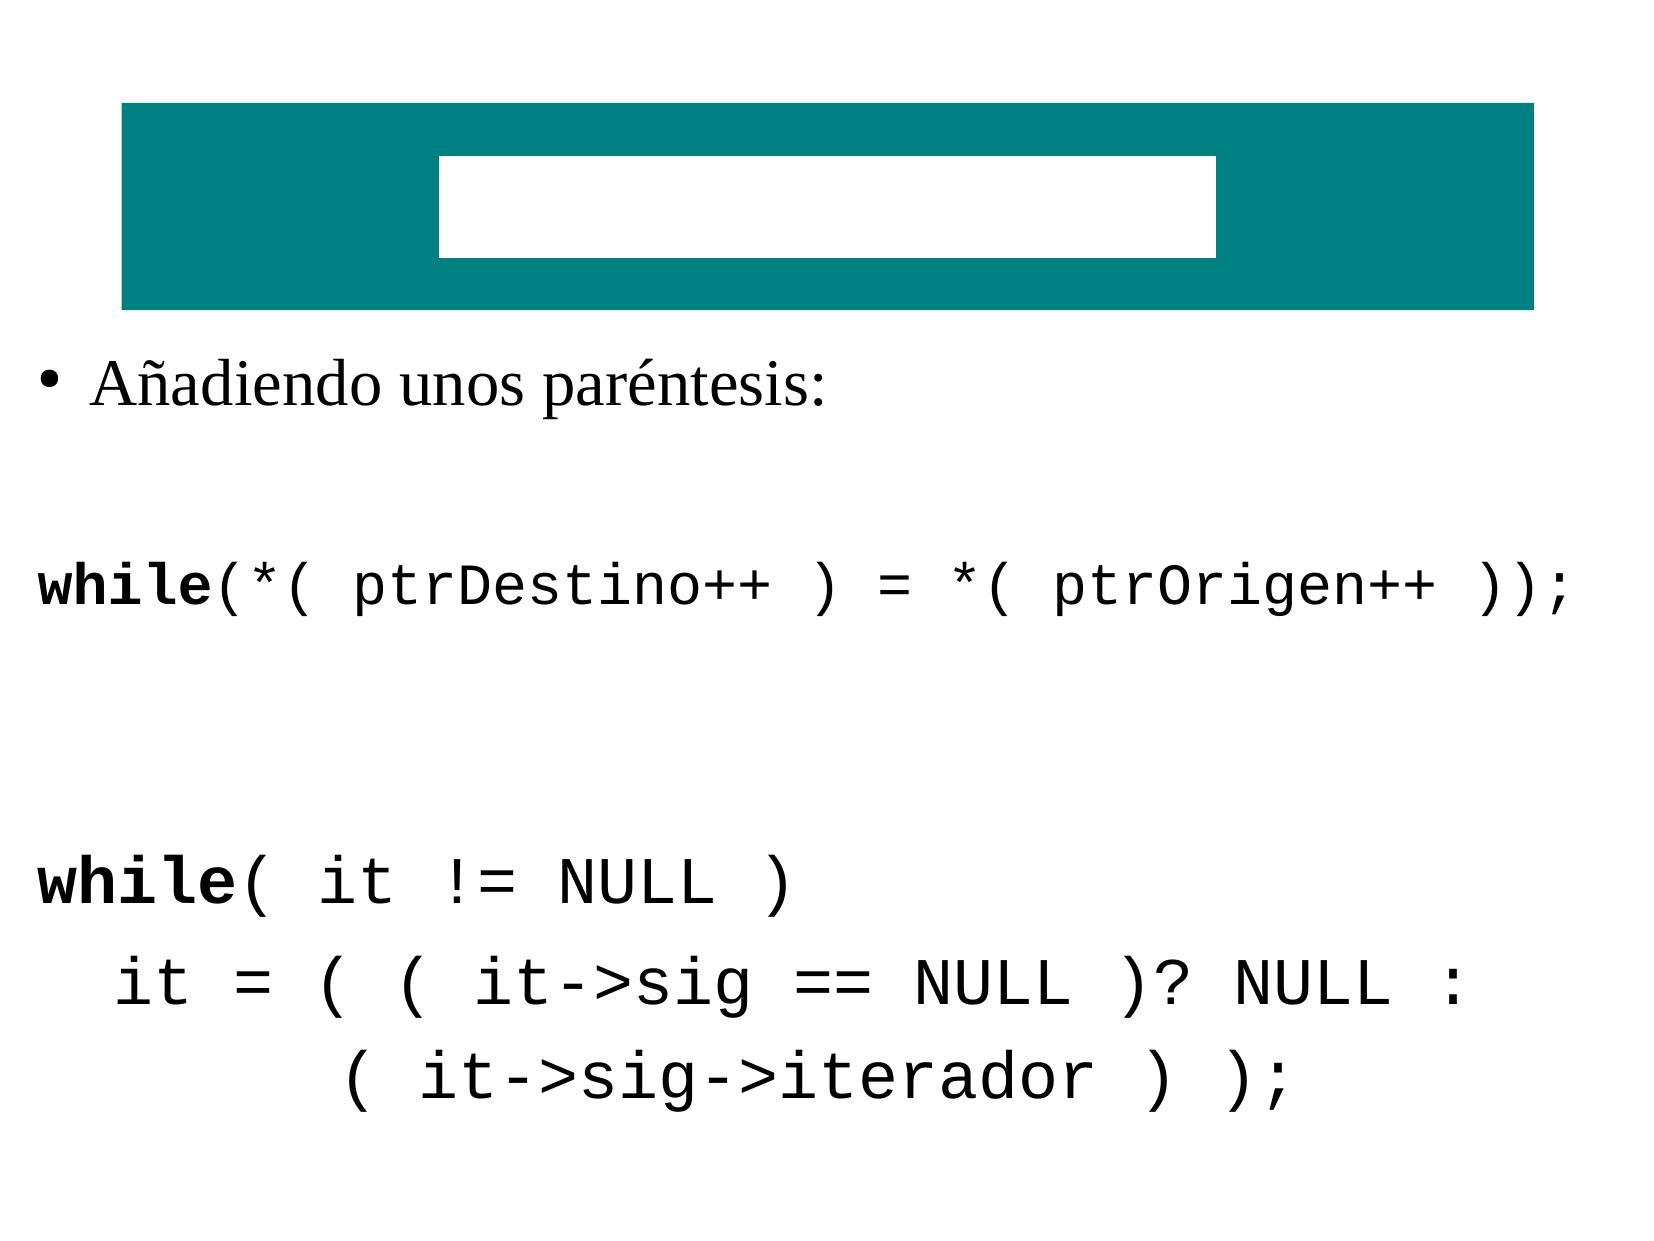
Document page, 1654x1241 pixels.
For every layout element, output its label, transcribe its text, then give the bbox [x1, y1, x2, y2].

list Añadiendo unos paréntesis: while(*( ptrDestino++ ) = *( ptrOrigen++ )); while( it != NULL ) it = ( ( it->sig == NULL )? NULL : ( it->sig->iterador ) ); [20, 344, 1638, 1209]
title Otras expresiones(II) [121, 102, 1534, 311]
